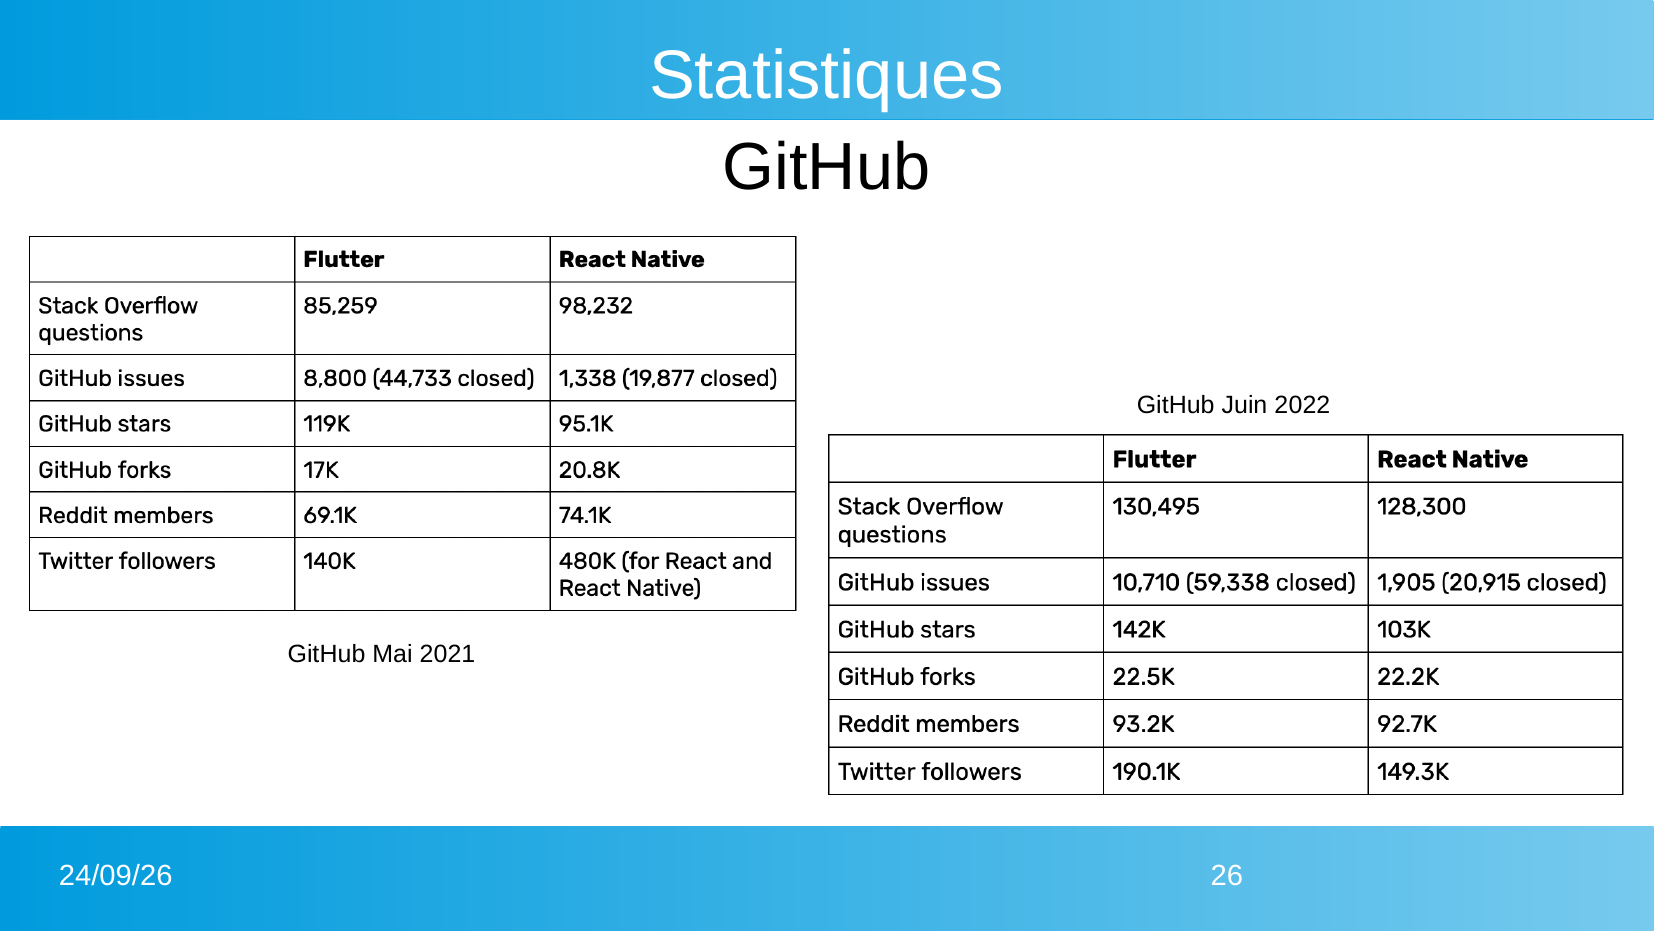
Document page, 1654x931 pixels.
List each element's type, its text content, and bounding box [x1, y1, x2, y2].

text_box GitHub [59, 118, 1595, 207]
text_box [59, 856, 443, 916]
picture [28, 235, 798, 614]
text_box GitHub Mai 2021 [273, 632, 491, 676]
title Statistiques [59, 29, 1595, 108]
text_box [1210, 856, 1595, 916]
text_box GitHub Juin 2022 [1122, 383, 1346, 427]
picture [826, 432, 1625, 798]
